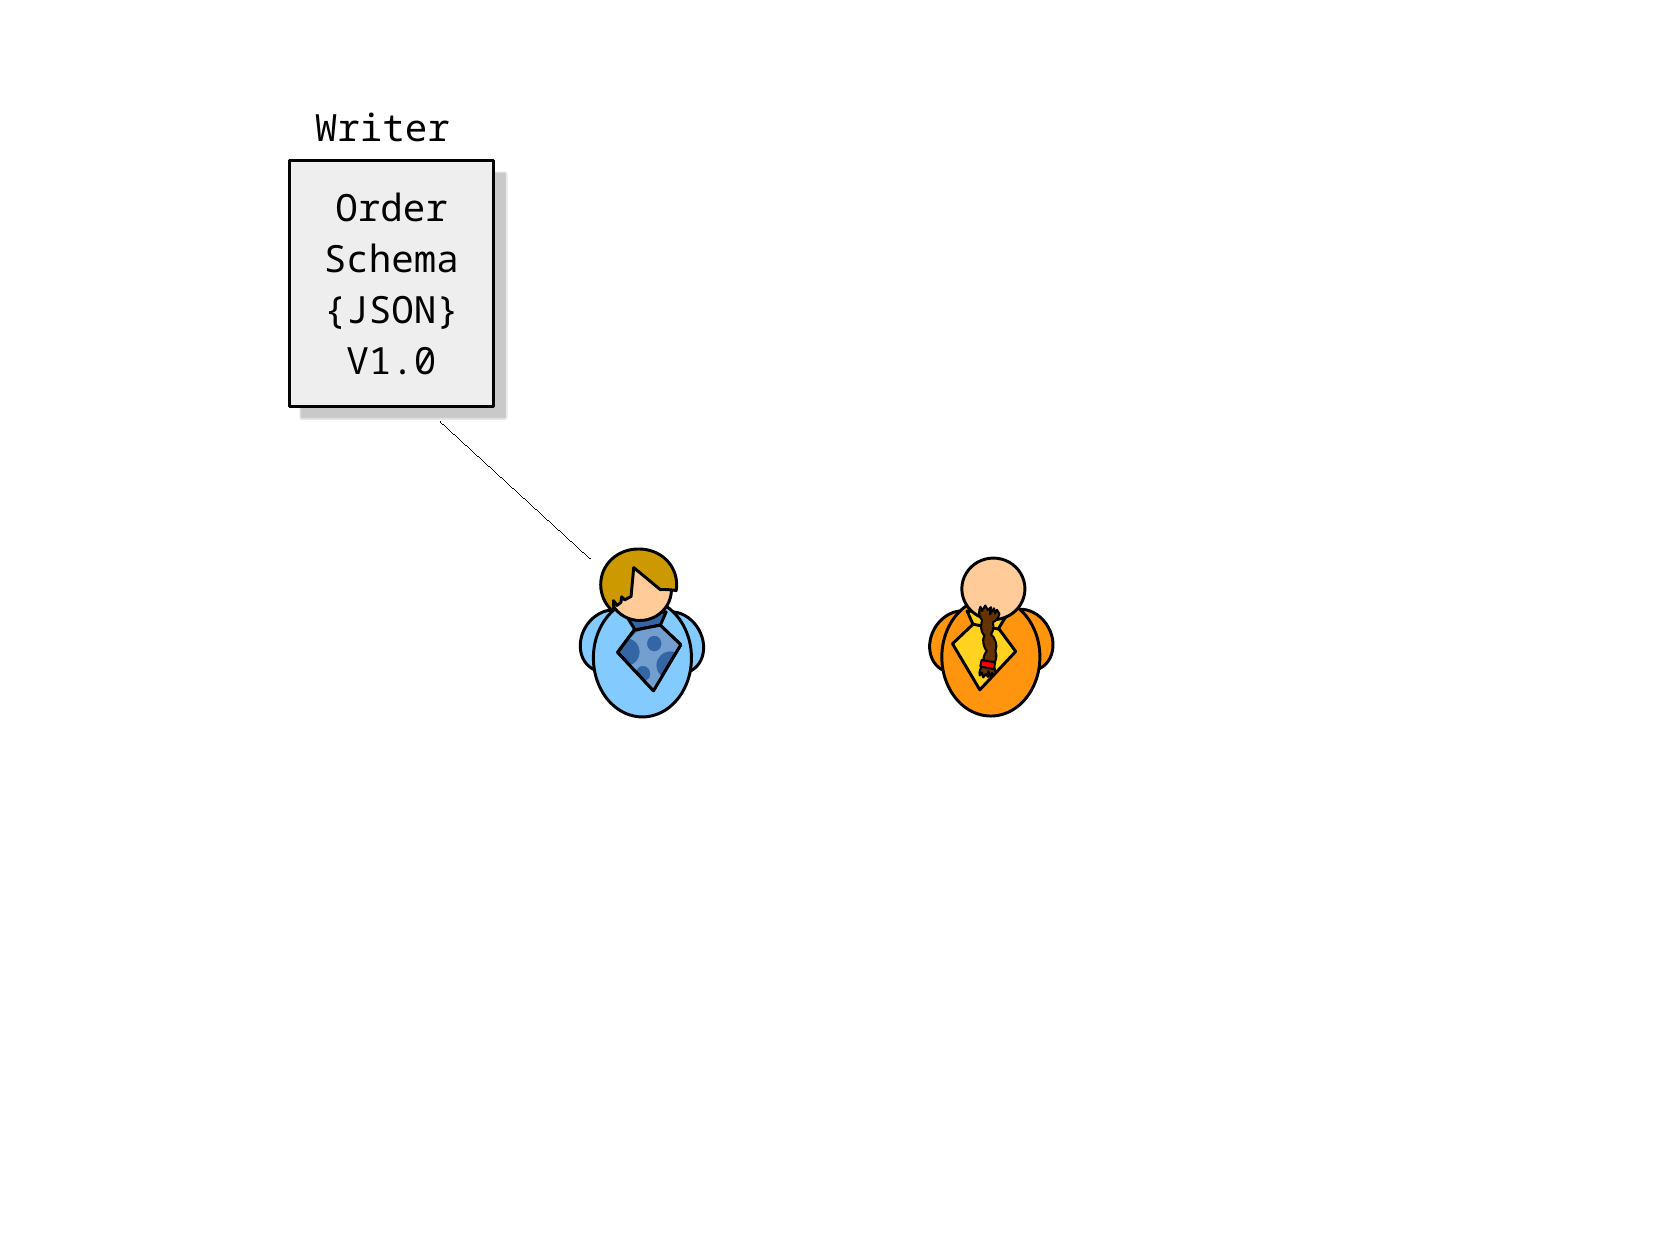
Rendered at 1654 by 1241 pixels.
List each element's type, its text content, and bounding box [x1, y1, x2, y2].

text_box Order Schema {JSON} V1.0 [289, 160, 494, 407]
text_box Writer [300, 93, 488, 153]
text_box [929, 558, 1054, 717]
text_box [580, 548, 704, 717]
